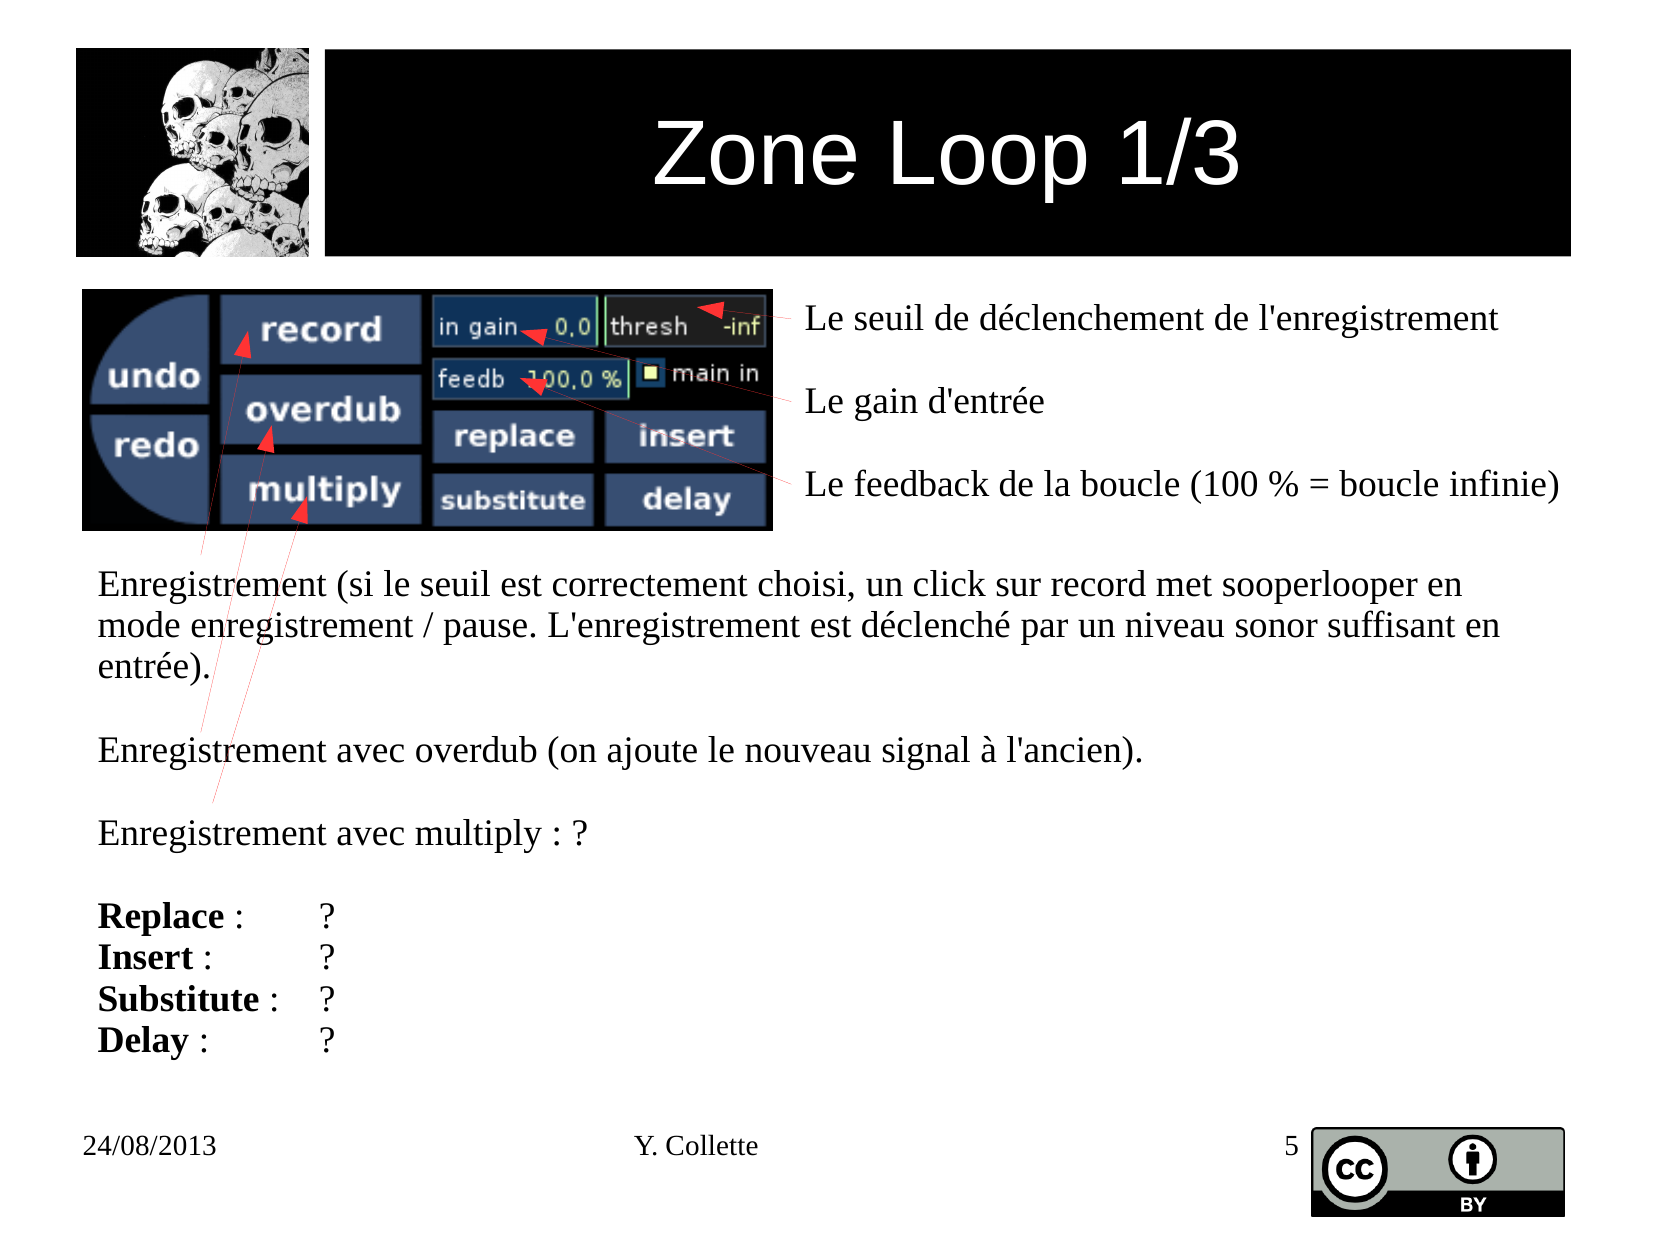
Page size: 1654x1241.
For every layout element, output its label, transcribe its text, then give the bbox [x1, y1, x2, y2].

picture [82, 289, 773, 531]
title Zone Loop 1/3 [324, 49, 1571, 257]
text_box Enregistrement (si le seuil est correctement choisi, un click sur record met sooperlooper en mode enregistrement / pause. L'enregistrement est déclenché par un niveau sonor suffisant en entrée). Enregistrement avec overdub (on ajoute le nouveau signal à l'ancien). Enregistrement avec multiply : ? Replace : ? Insert : ? Substitute : ? Delay : ? [82, 555, 1548, 1069]
text_box Le seuil de déclenchement de l'enregistrement Le gain d'entrée Le feedback de la boucle (100 % = boucle infinie) [789, 289, 1589, 512]
picture [76, 48, 309, 257]
picture [1311, 1127, 1565, 1217]
